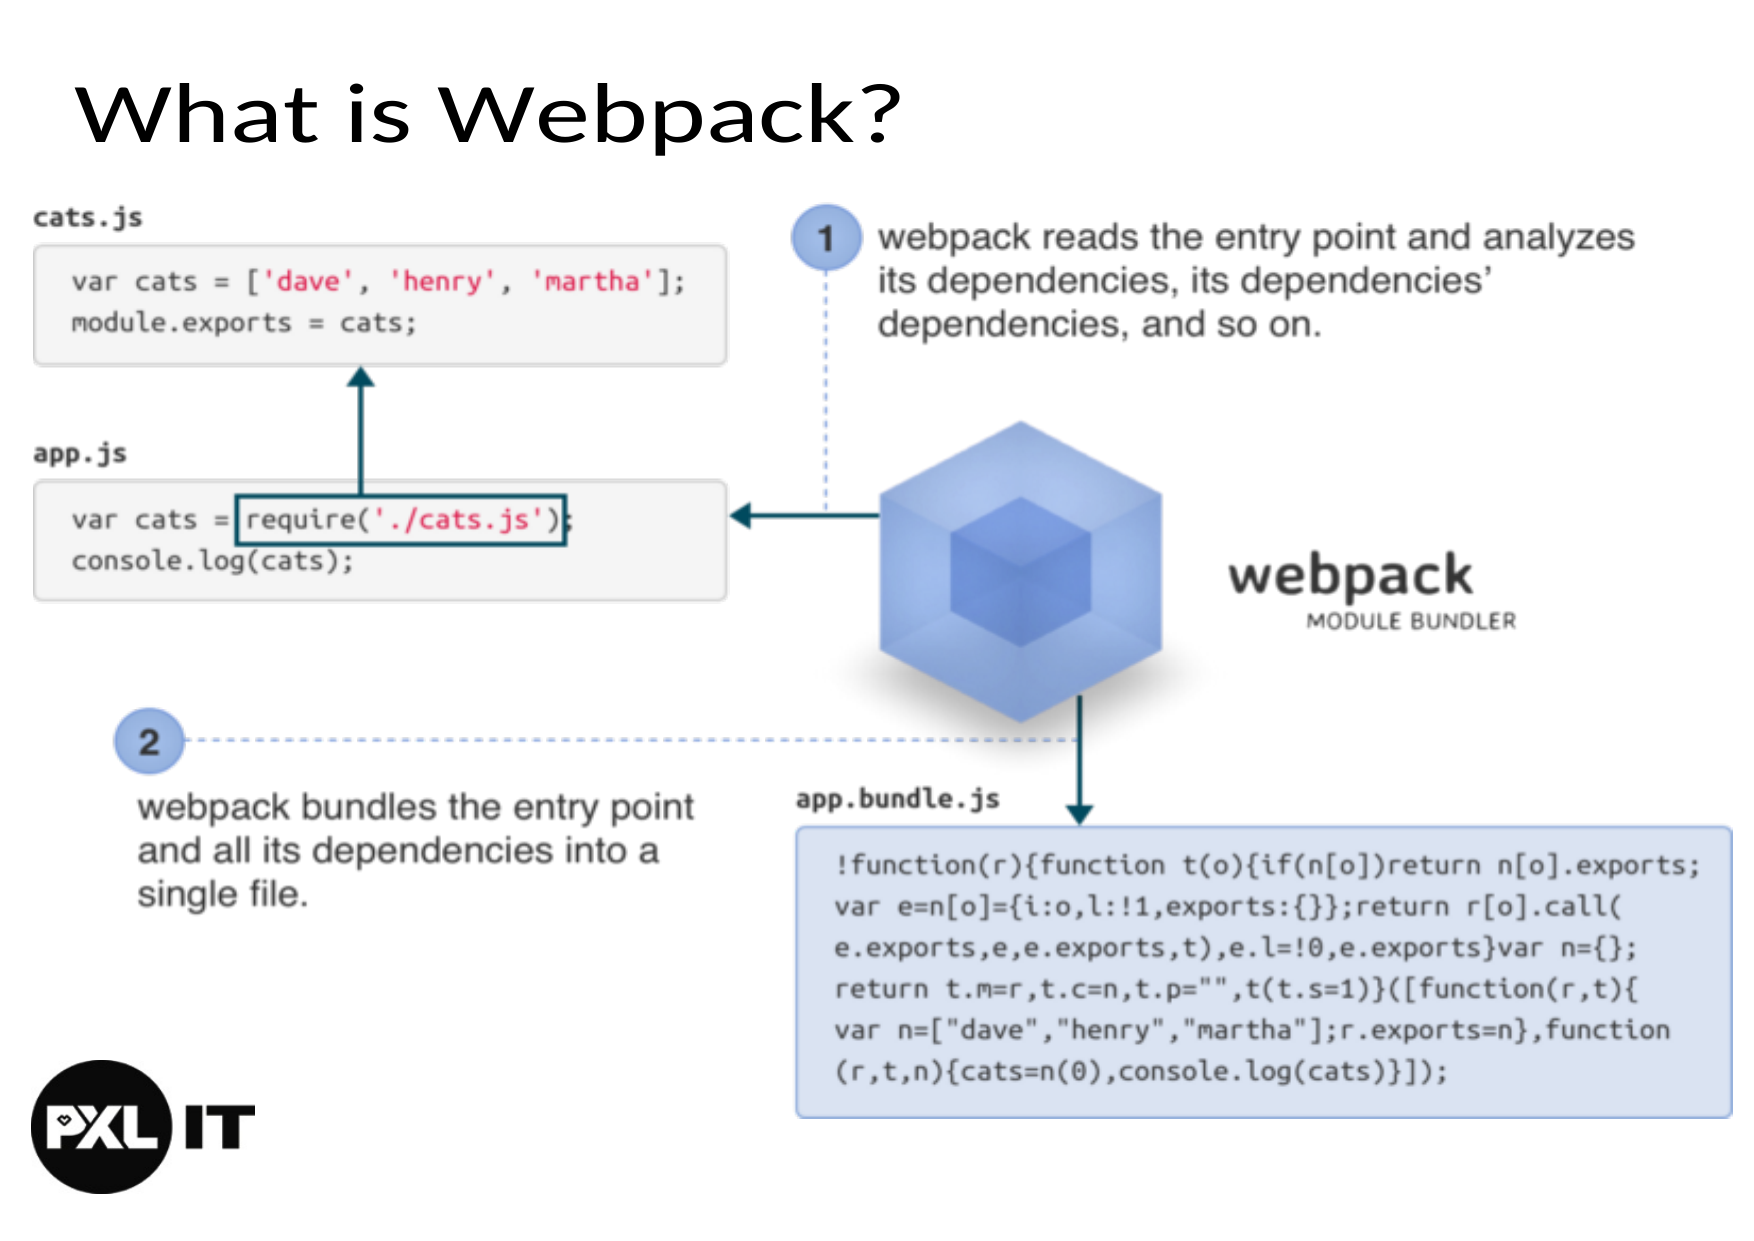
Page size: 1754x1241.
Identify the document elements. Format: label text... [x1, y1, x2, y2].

text_box What is Webpack? [60, 49, 924, 167]
picture [31, 201, 1733, 1194]
